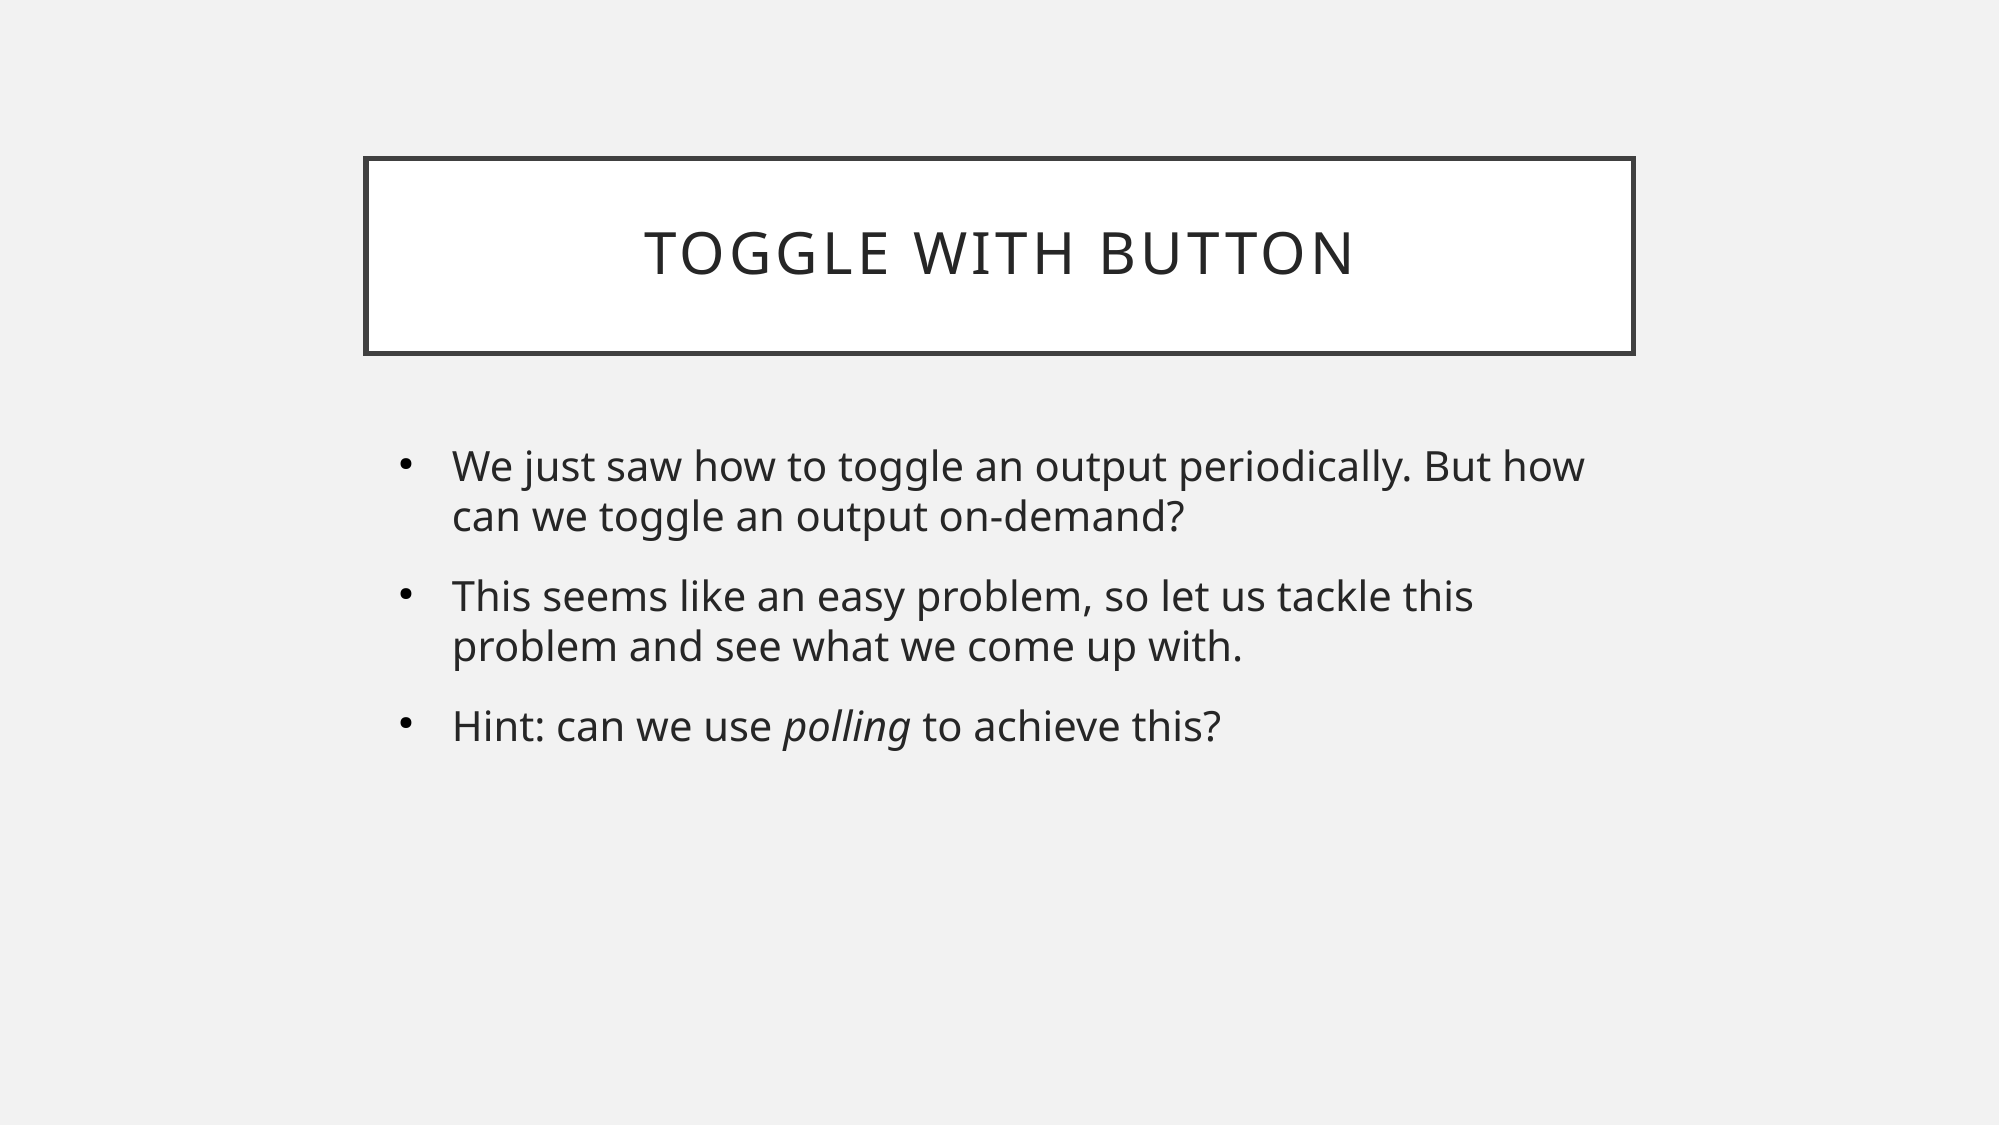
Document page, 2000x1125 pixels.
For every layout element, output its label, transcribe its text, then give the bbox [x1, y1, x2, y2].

list We just saw how to toggle an output periodically. But how can we toggle an output on-demand? This seems like an easy problem, so let us tackle this problem and see what we come up with. Hint: can we use polling to achieve this? [365, 432, 1634, 942]
title Toggle with button [365, 158, 1634, 354]
